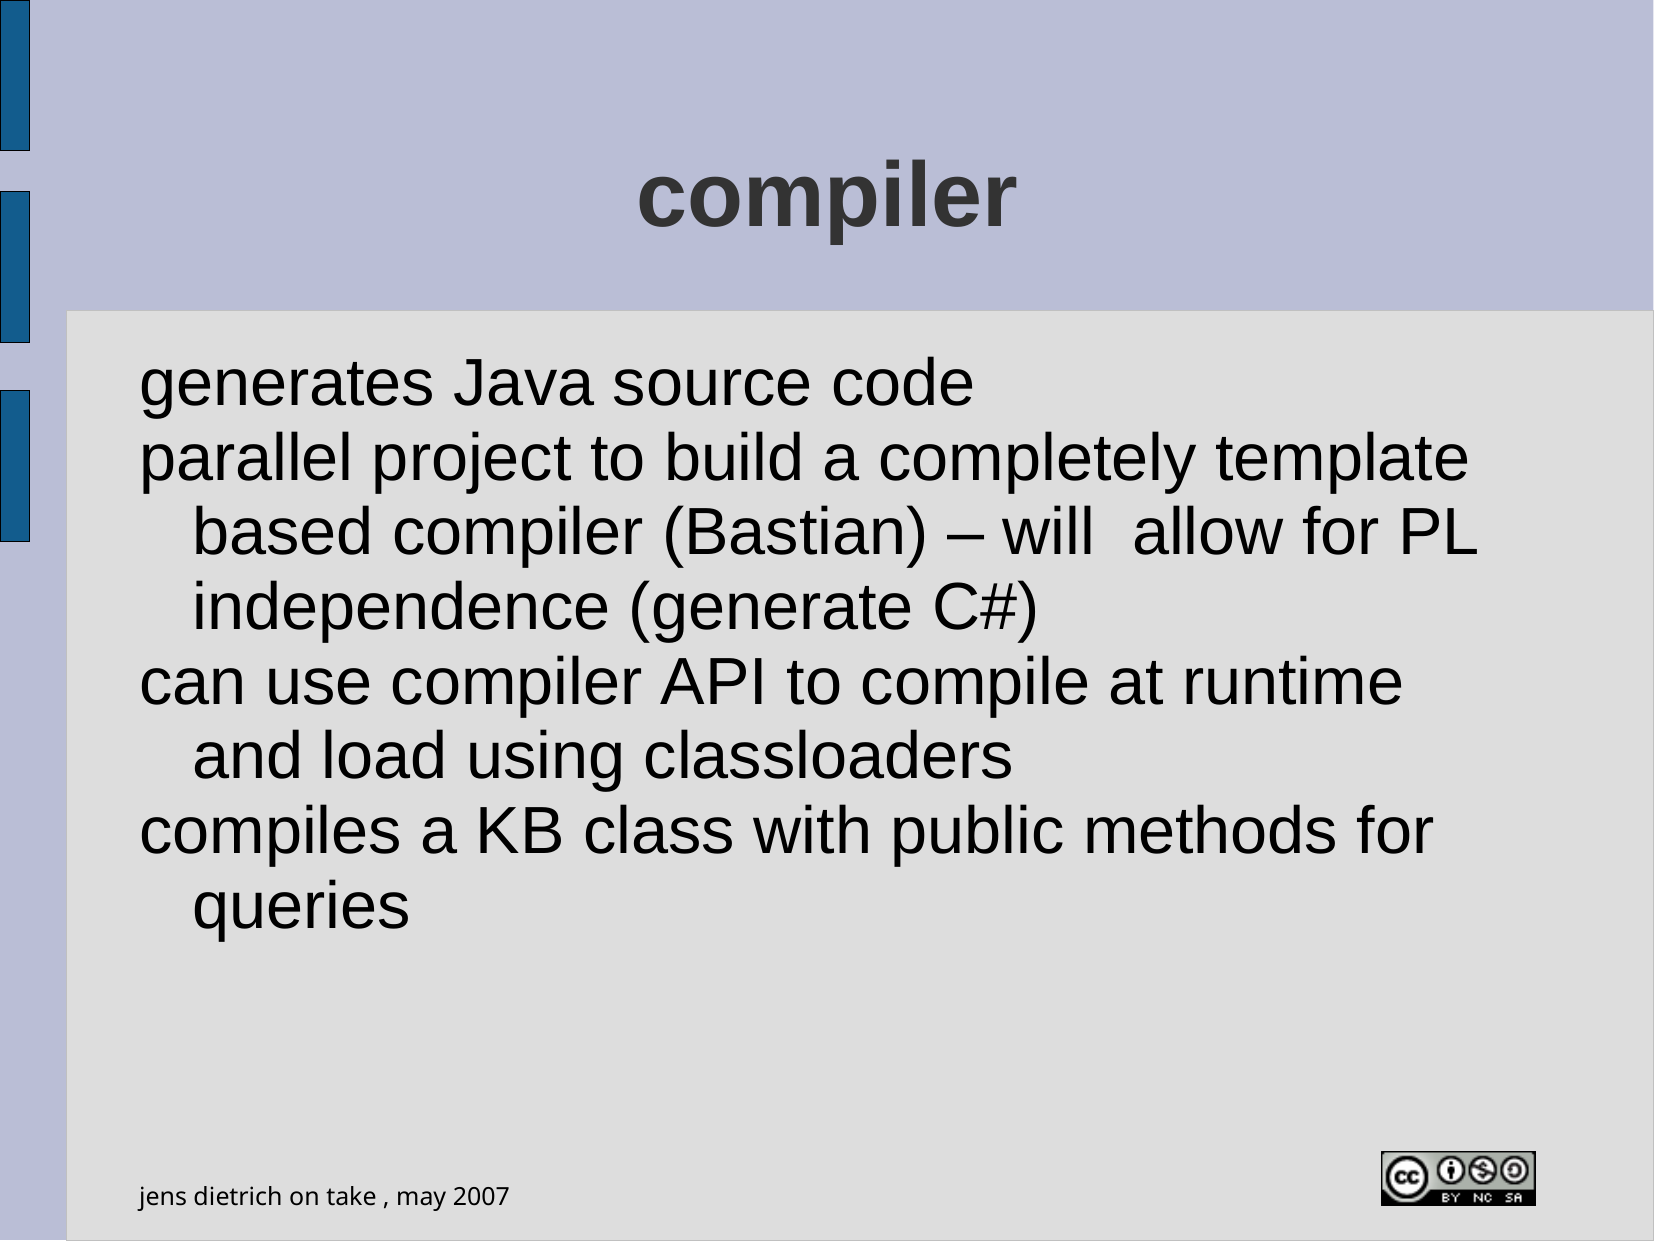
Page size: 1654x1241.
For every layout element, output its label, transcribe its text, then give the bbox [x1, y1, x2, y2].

list generates Java source code parallel project to build a completely template based compiler (Bastian) – will allow for PL independence (generate C#) can use compiler API to compile at runtime and load using classloaders compiles a KB class with public methods for queries [121, 344, 1534, 1127]
title compiler [121, 91, 1534, 299]
picture [1381, 1151, 1536, 1206]
